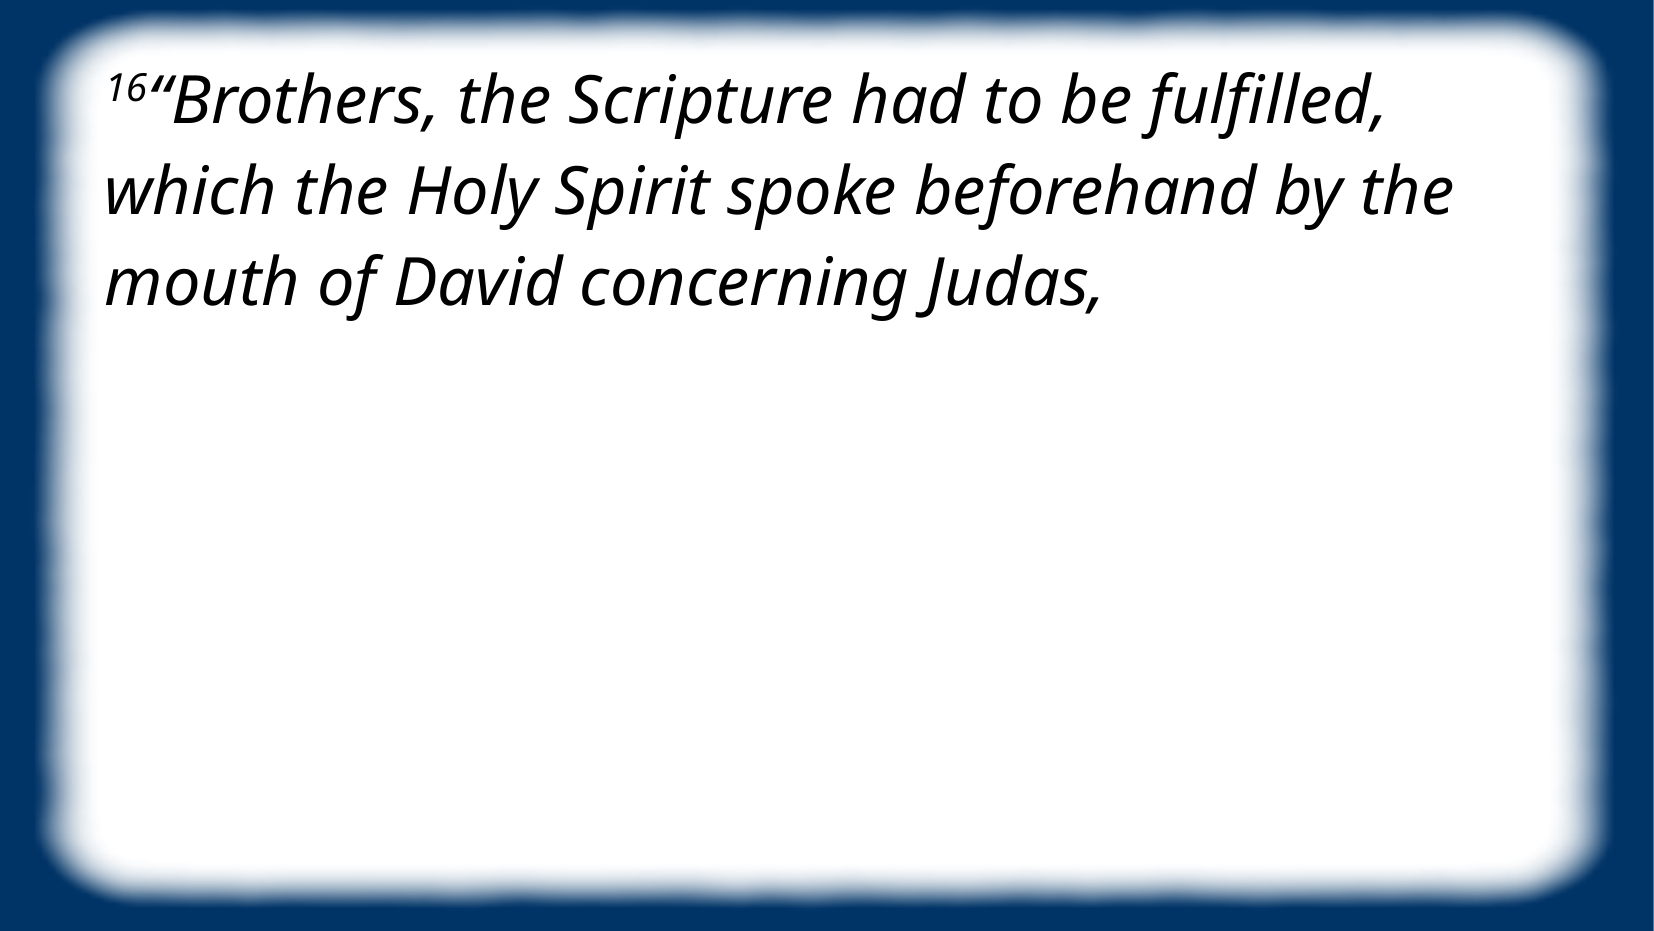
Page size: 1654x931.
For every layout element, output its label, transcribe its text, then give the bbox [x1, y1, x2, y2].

picture [0, 0, 1654, 931]
text_box 16“Brothers, the Scripture had to be fulfilled, which the Holy Spirit spoke beforehand by the mouth of David concerning Judas, [90, 45, 1546, 361]
